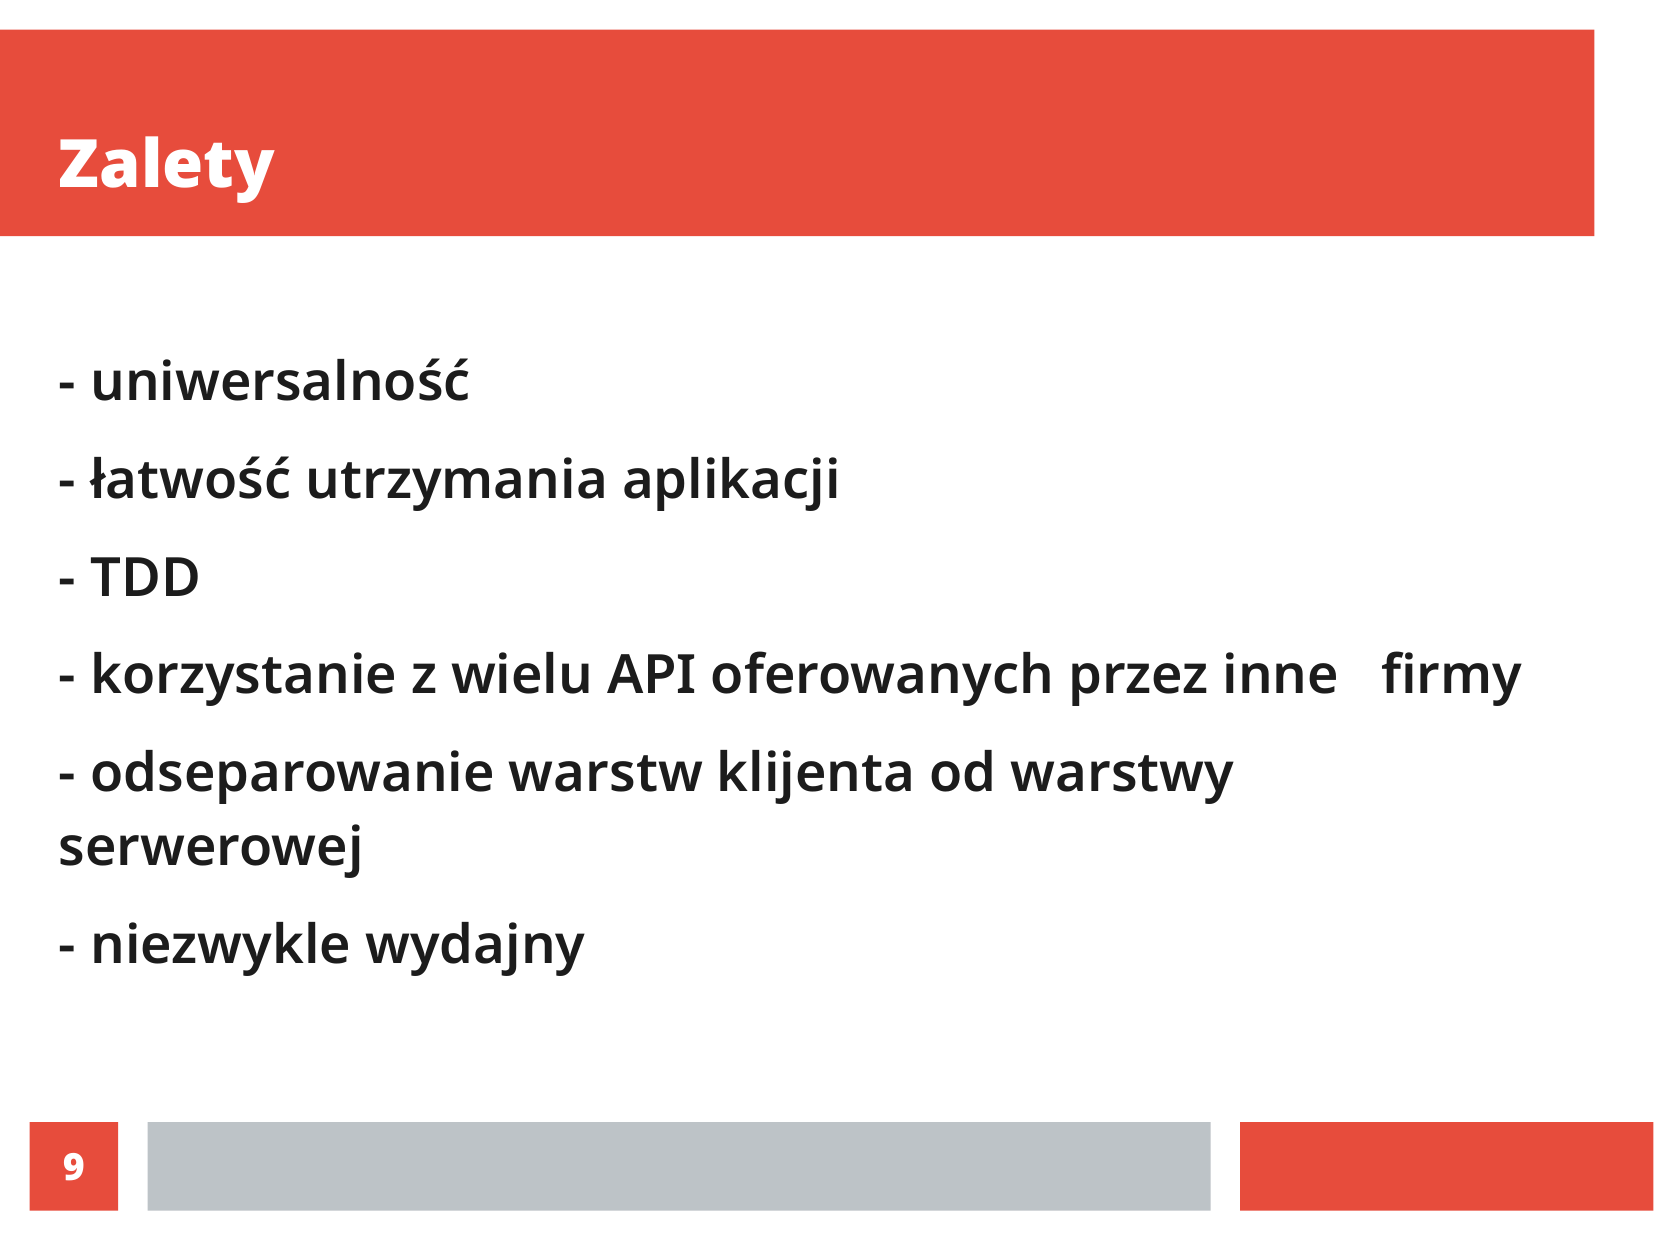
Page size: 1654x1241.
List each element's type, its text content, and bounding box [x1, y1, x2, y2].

list - uniwersalność - łatwość utrzymania aplikacji - TDD - korzystanie z wielu API oferowanych przez inne firmy - odseparowanie warstw klijenta od warstwy serwerowej - niezwykle wydajny [59, 342, 1565, 1111]
title Zalety [59, 59, 1595, 207]
